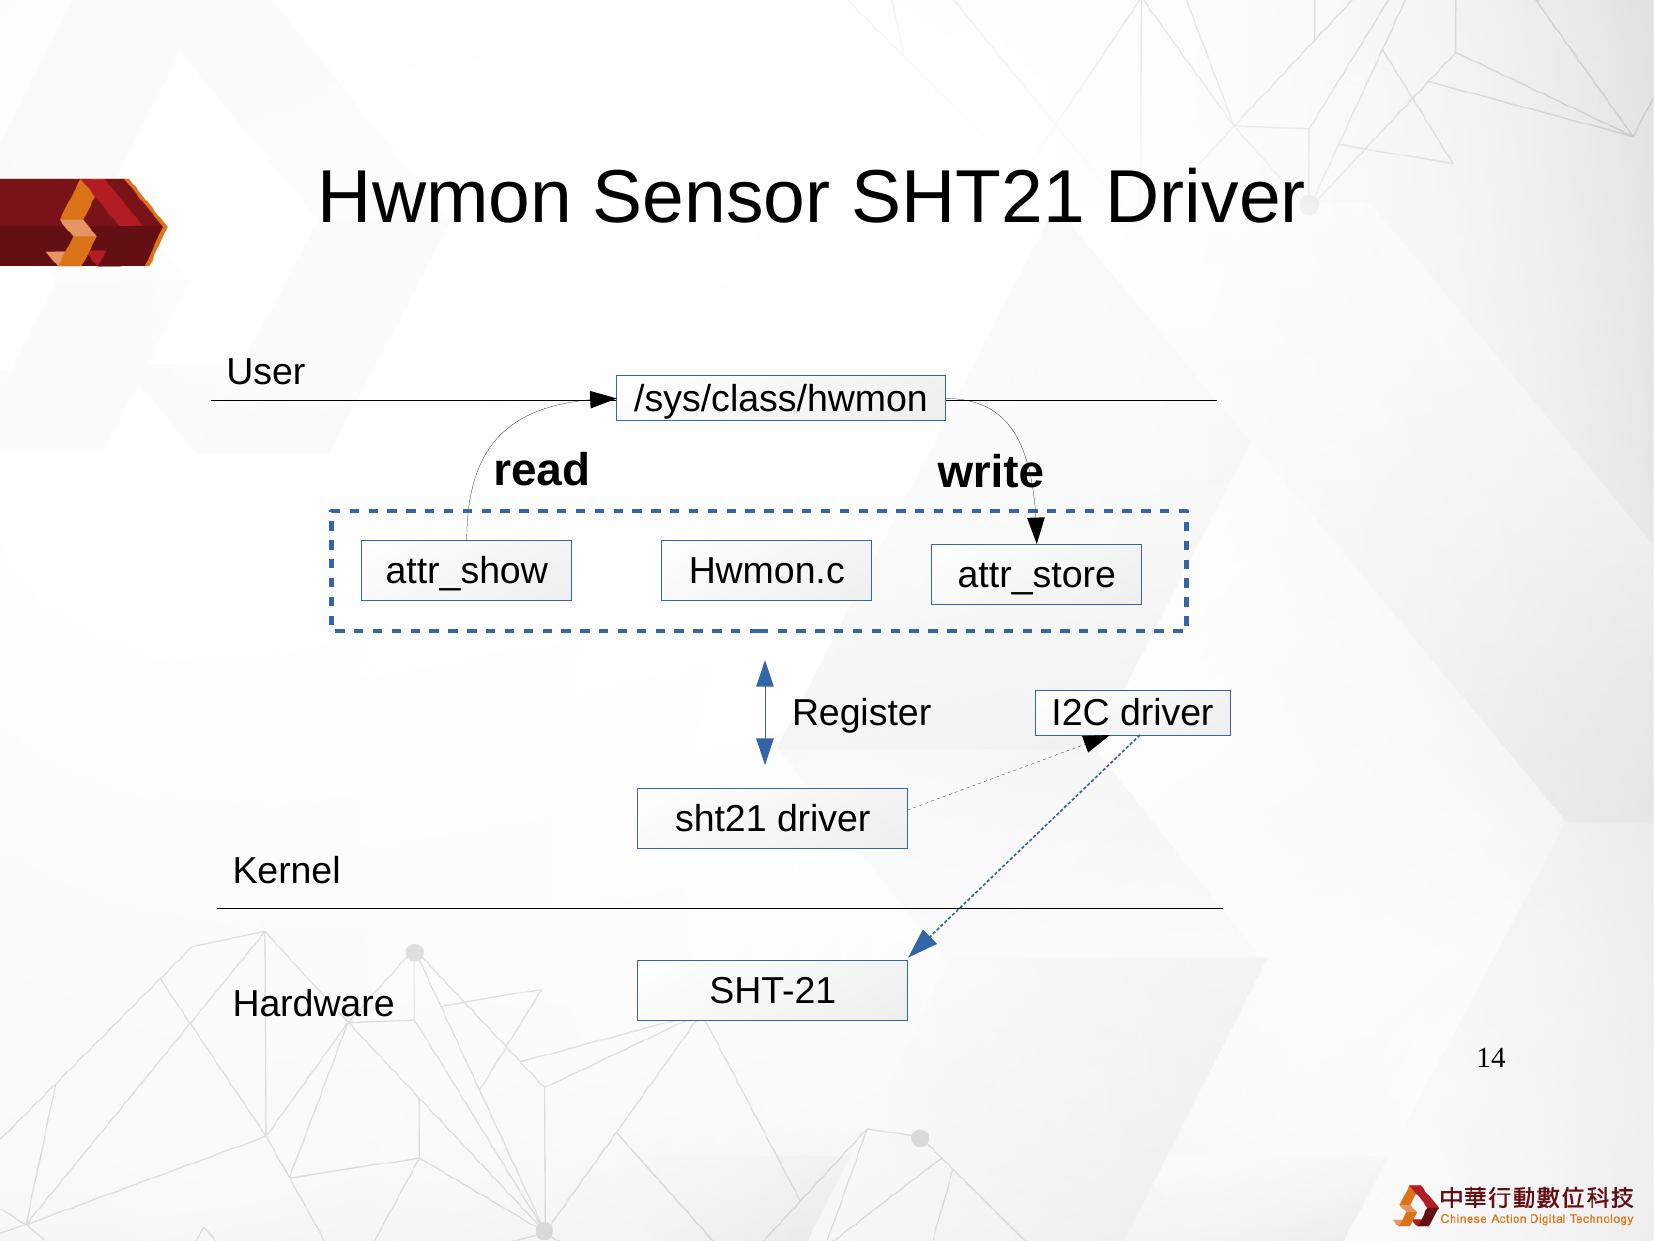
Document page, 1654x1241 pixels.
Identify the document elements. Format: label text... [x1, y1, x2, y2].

text_box Kernel [217, 842, 398, 900]
text_box Hardware [217, 975, 428, 1036]
text_box attr_store [931, 544, 1142, 605]
text_box Register [777, 684, 1018, 741]
picture [0, 0, 1654, 1241]
text_box I2C driver [1035, 690, 1231, 736]
text_box User [211, 343, 332, 401]
text_box /sys/class/hwmon [616, 375, 946, 421]
text_box SHT-21 [637, 960, 908, 1021]
text_box Hwmon.c [661, 540, 872, 601]
text_box sht21 driver [637, 788, 908, 849]
text_box attr_show [361, 540, 572, 601]
title Hwmon Sensor SHT21 Driver [118, 112, 1506, 281]
